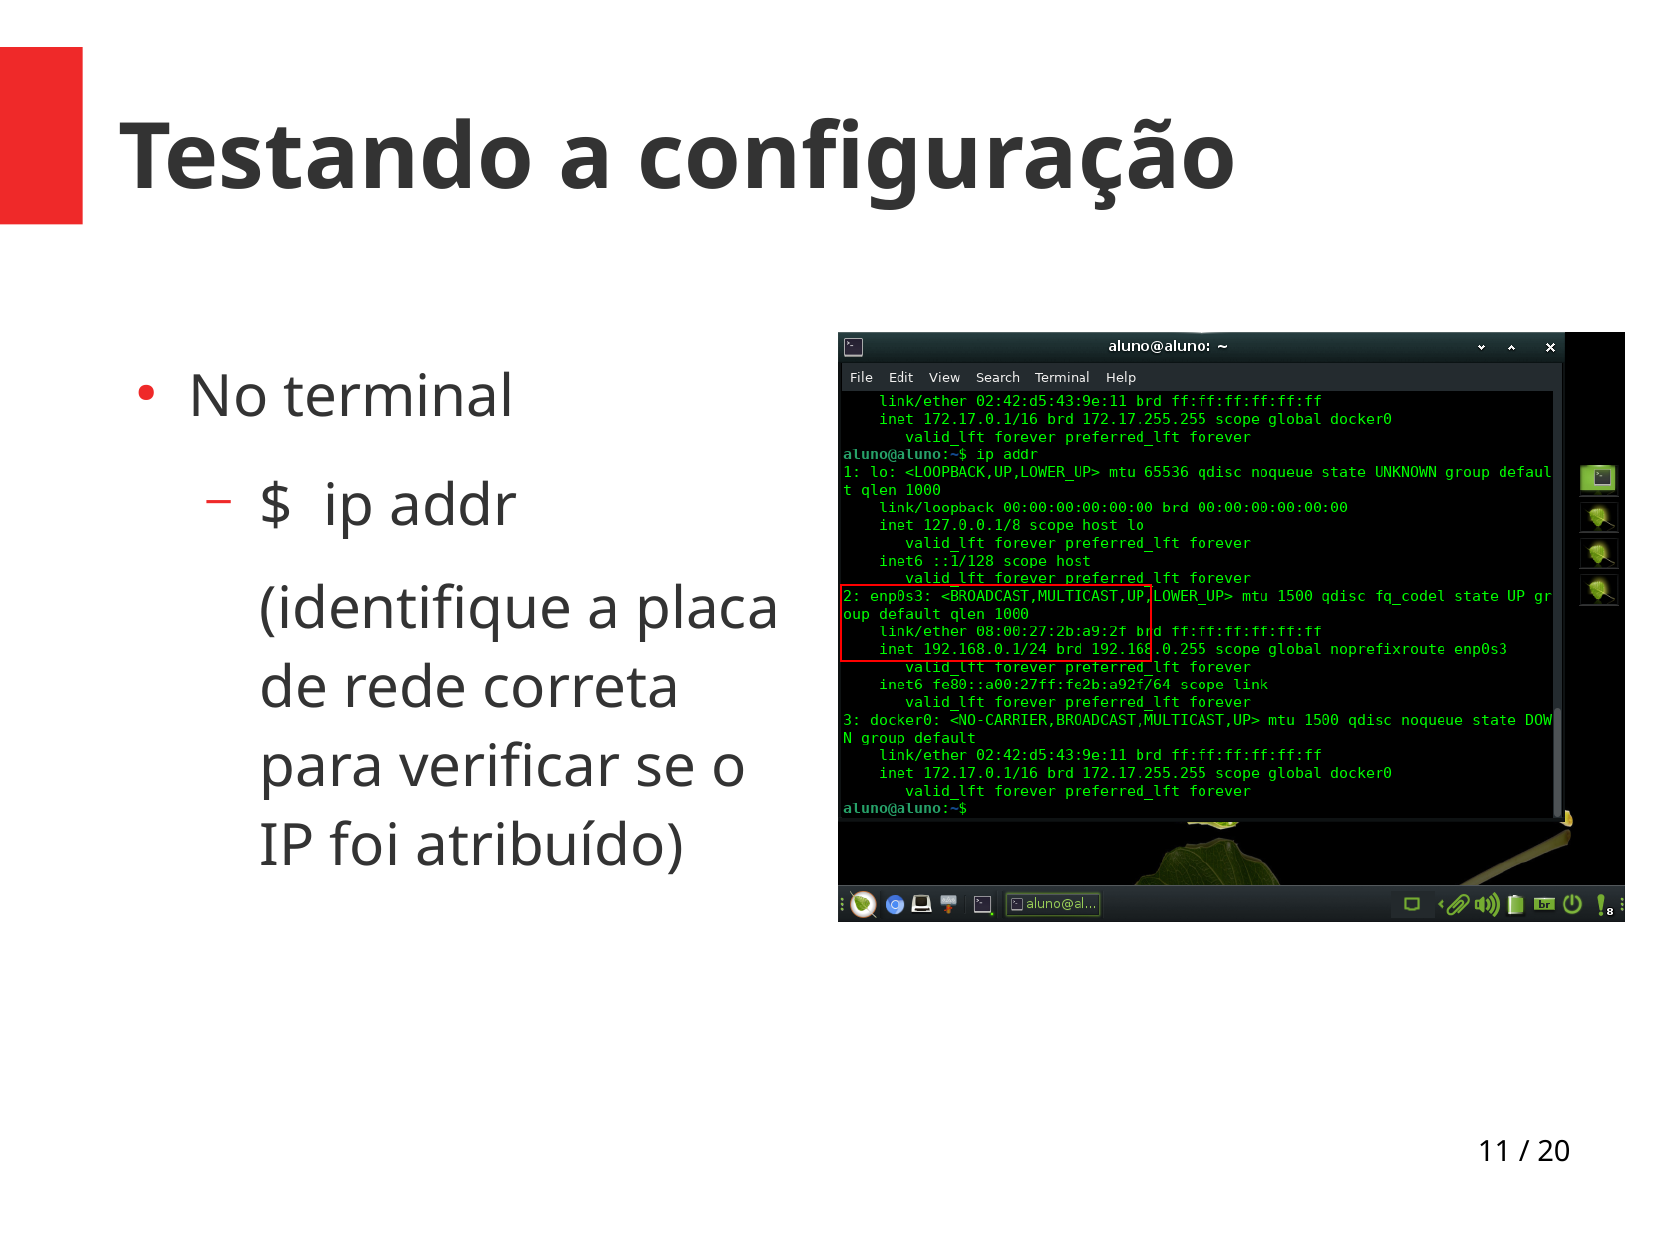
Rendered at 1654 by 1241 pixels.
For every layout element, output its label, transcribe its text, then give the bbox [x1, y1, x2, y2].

title Testando a configuração [118, 49, 1571, 257]
list No terminal $ ip addr (identifique a placa de rede correta para verificar se o IP foi atribuído) [118, 354, 810, 1074]
picture [838, 332, 1625, 922]
